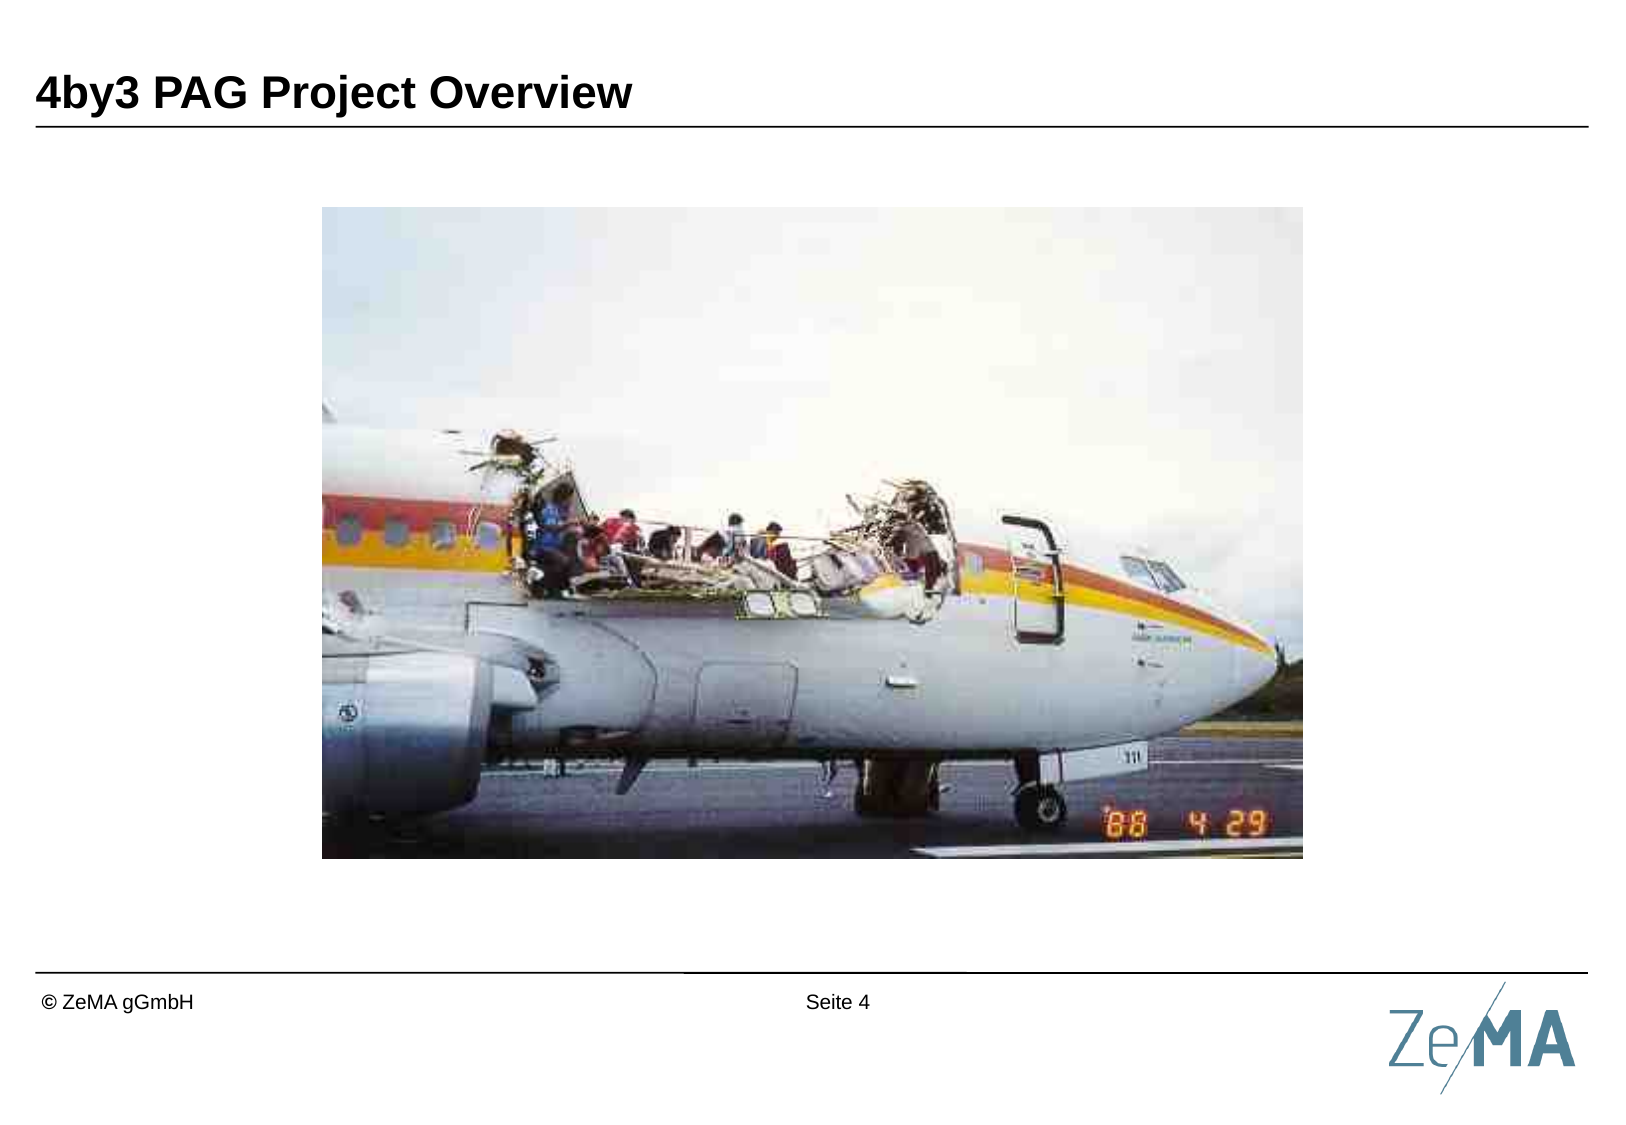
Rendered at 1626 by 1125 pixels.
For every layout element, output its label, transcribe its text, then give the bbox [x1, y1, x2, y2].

picture [1379, 981, 1584, 1095]
title 4by3 PAG Project Overview [35, 0, 1589, 118]
picture [322, 207, 1303, 859]
